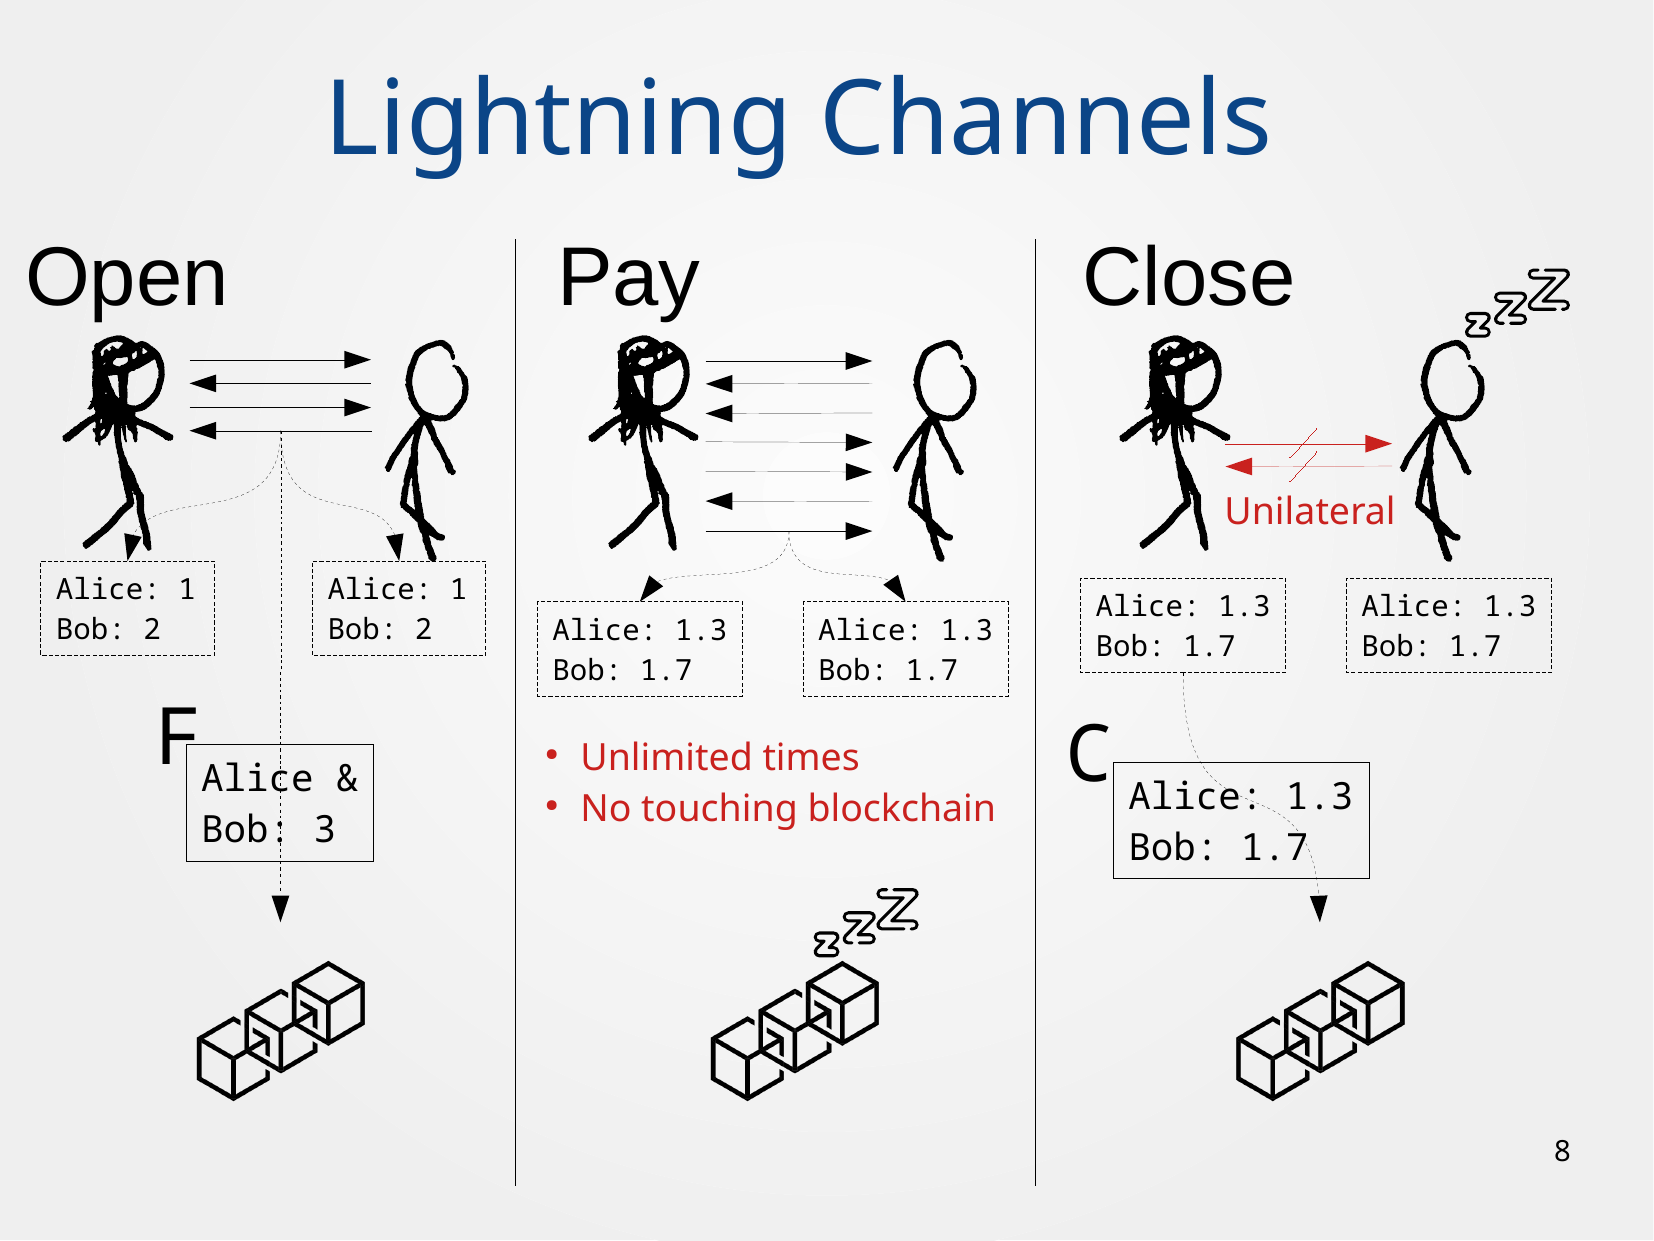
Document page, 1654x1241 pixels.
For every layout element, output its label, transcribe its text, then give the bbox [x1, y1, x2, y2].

title Lightning Channels [324, 0, 1329, 236]
picture [1397, 250, 1570, 564]
text_box Unlimited times No touching blockchain [530, 722, 1021, 869]
picture [587, 335, 700, 551]
text_box F [140, 672, 189, 780]
text_box Alice: 1.3 Bob: 1.7 [1080, 578, 1286, 662]
text_box Unilateral [1209, 477, 1423, 580]
picture [382, 337, 471, 561]
picture [61, 335, 175, 551]
text_box C [1050, 689, 1098, 797]
text_box Close [1067, 222, 1358, 335]
picture [130, 922, 431, 1140]
text_box Alice & Bob: 3 [186, 744, 374, 847]
text_box Alice: 1 Bob: 2 [40, 561, 215, 645]
text_box Alice: 1.3 Bob: 1.7 [1113, 762, 1370, 864]
picture [1118, 335, 1232, 551]
text_box Alice: 1 Bob: 2 [312, 561, 486, 645]
text_box Alice: 1.3 Bob: 1.7 [1346, 578, 1552, 662]
text_box Alice: 1.3 Bob: 1.7 [537, 601, 743, 686]
picture [644, 870, 945, 1140]
text_box Alice: 1.3 Bob: 1.7 [803, 601, 1009, 686]
text_box Open [10, 222, 246, 335]
picture [890, 337, 979, 564]
text_box Pay [542, 236, 980, 335]
picture [1169, 922, 1471, 1140]
